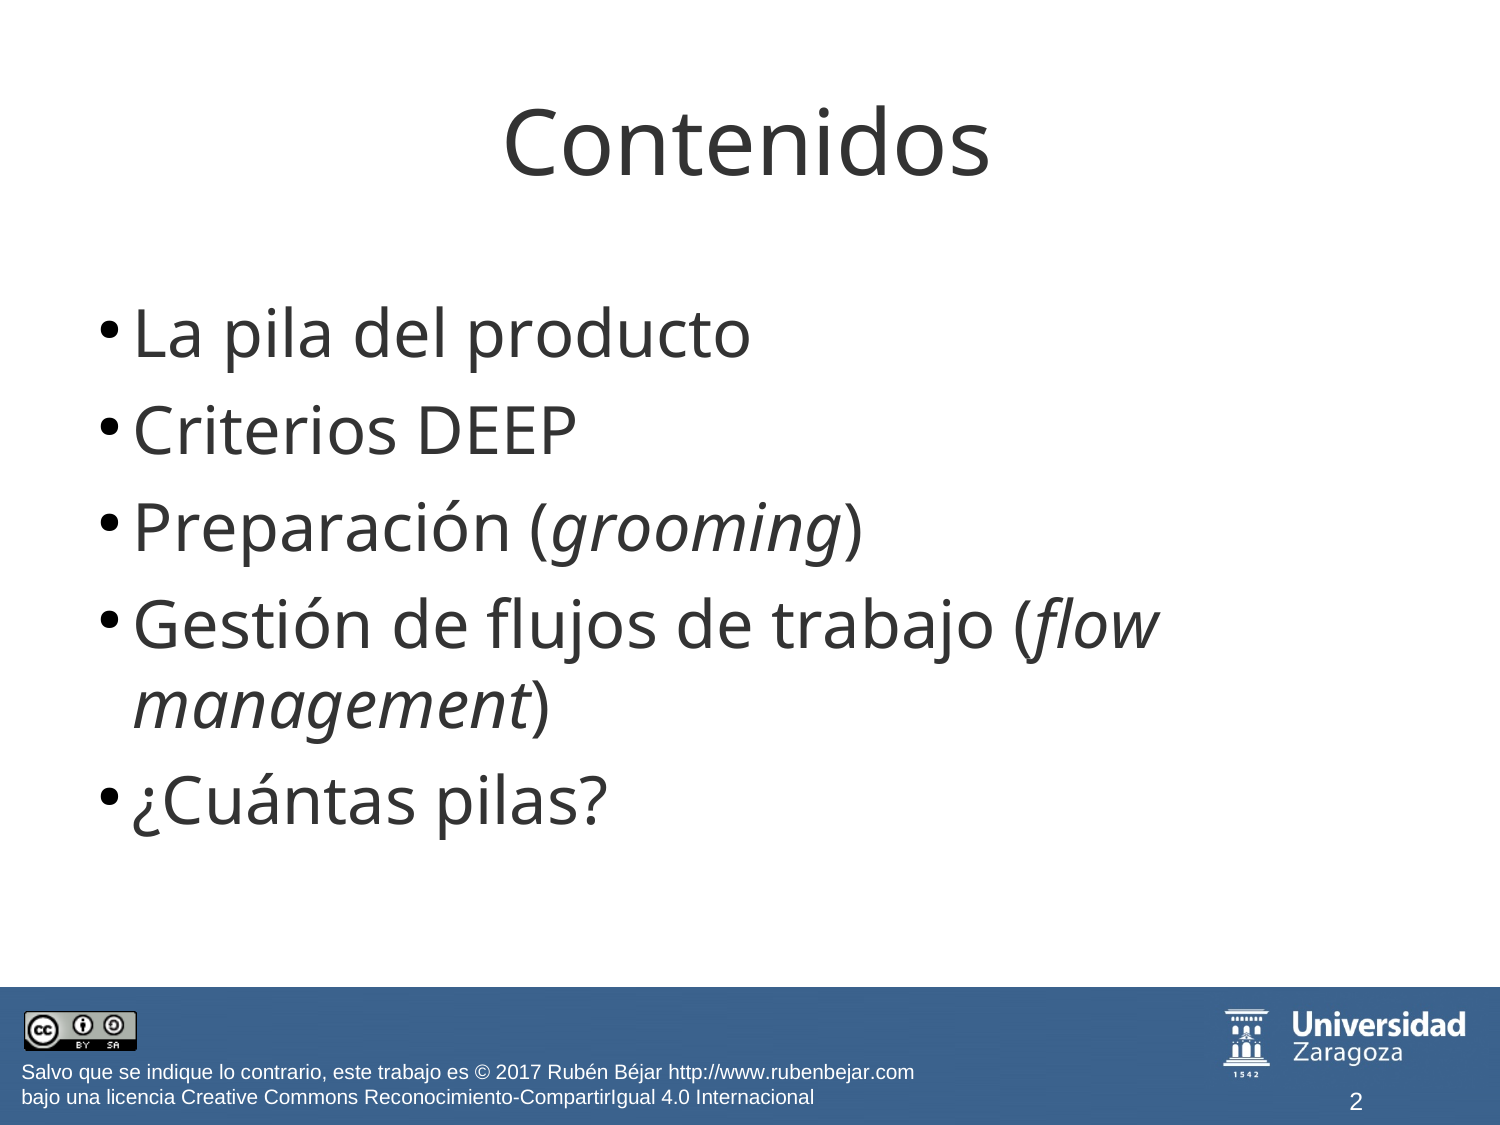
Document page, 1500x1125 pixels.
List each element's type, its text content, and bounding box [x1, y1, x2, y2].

title Contenidos [74, 21, 1420, 257]
list La pila del producto Criterios DEEP Preparación (grooming) Gestión de flujos de trabajo (flow management) ¿Cuántas pilas? [82, 283, 1418, 957]
picture [0, 987, 1500, 1125]
